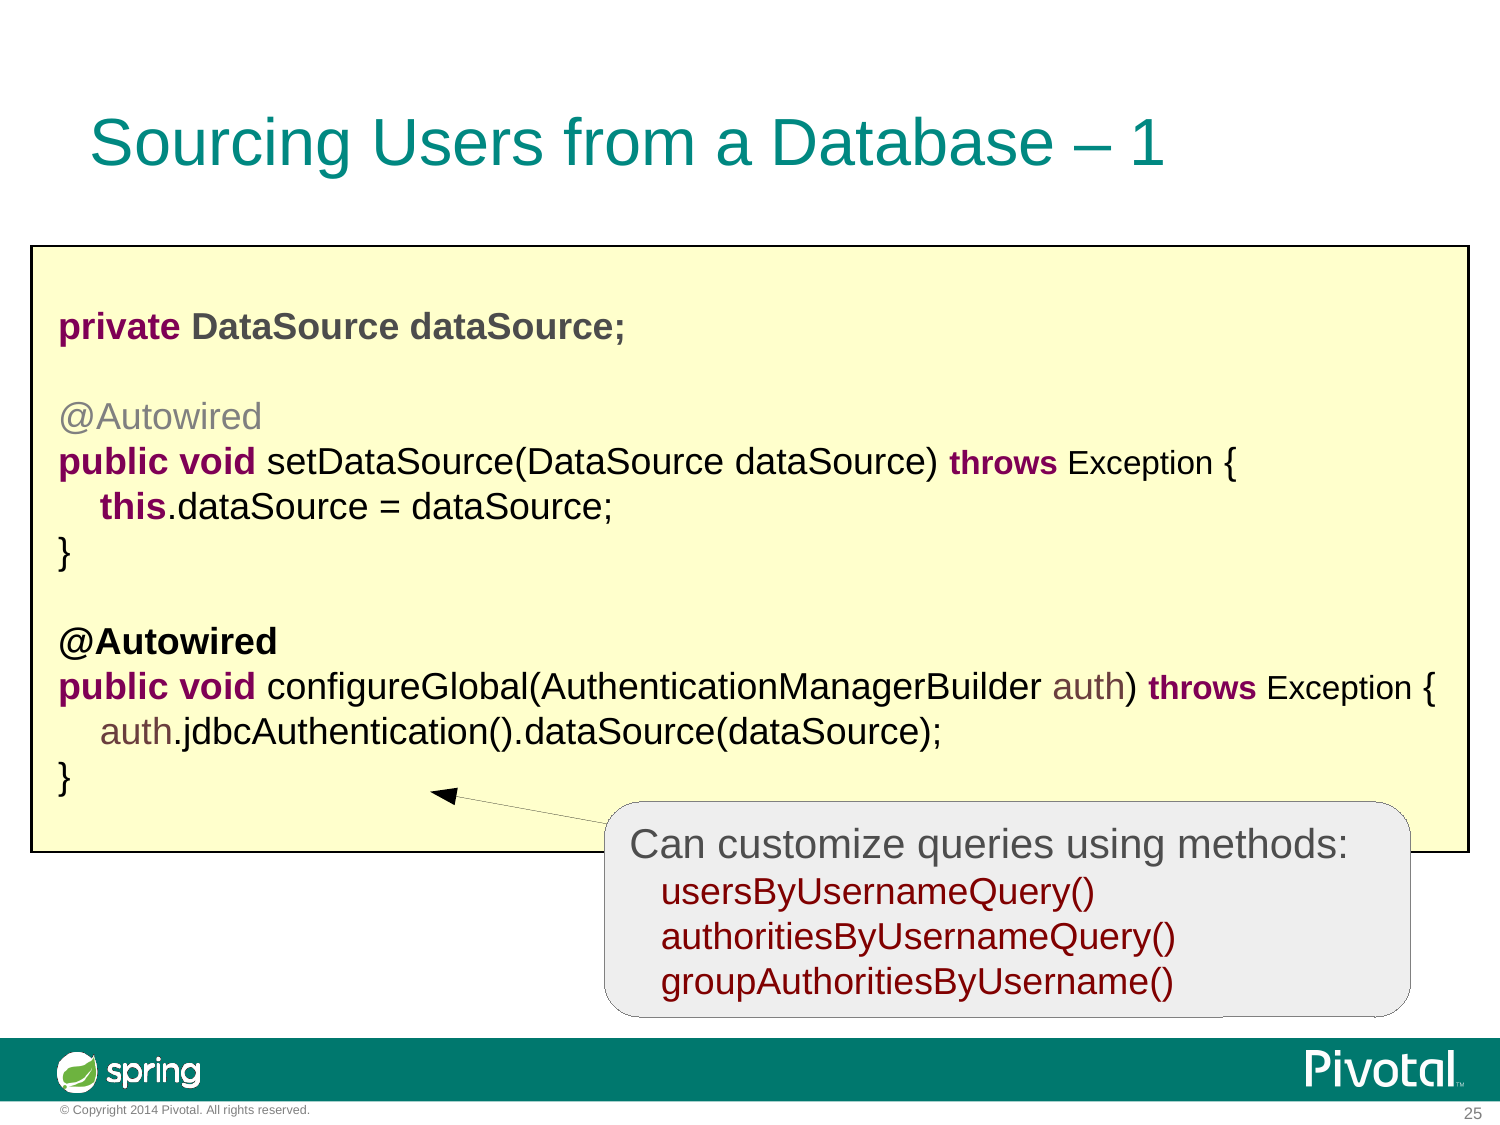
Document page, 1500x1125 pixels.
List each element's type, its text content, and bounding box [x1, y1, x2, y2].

picture [1306, 1050, 1464, 1087]
title Sourcing Users from a Database – 1 [75, 45, 1426, 233]
text_box private DataSource dataSource; @Autowired public void setDataSource(DataSource dataSource) throws Exception { this.dataSource = dataSource; } @Autowired public void configureGlobal(AuthenticationManagerBuilder auth) throws Exception { auth.jdbcAuthentication().dataSource(dataSource); } [31, 246, 1469, 853]
text_box Can customize queries using methods: usersByUsernameQuery() authoritiesByUsernameQuery() groupAuthoritiesByUsername() [604, 801, 1411, 1018]
picture [32, 1041, 210, 1103]
